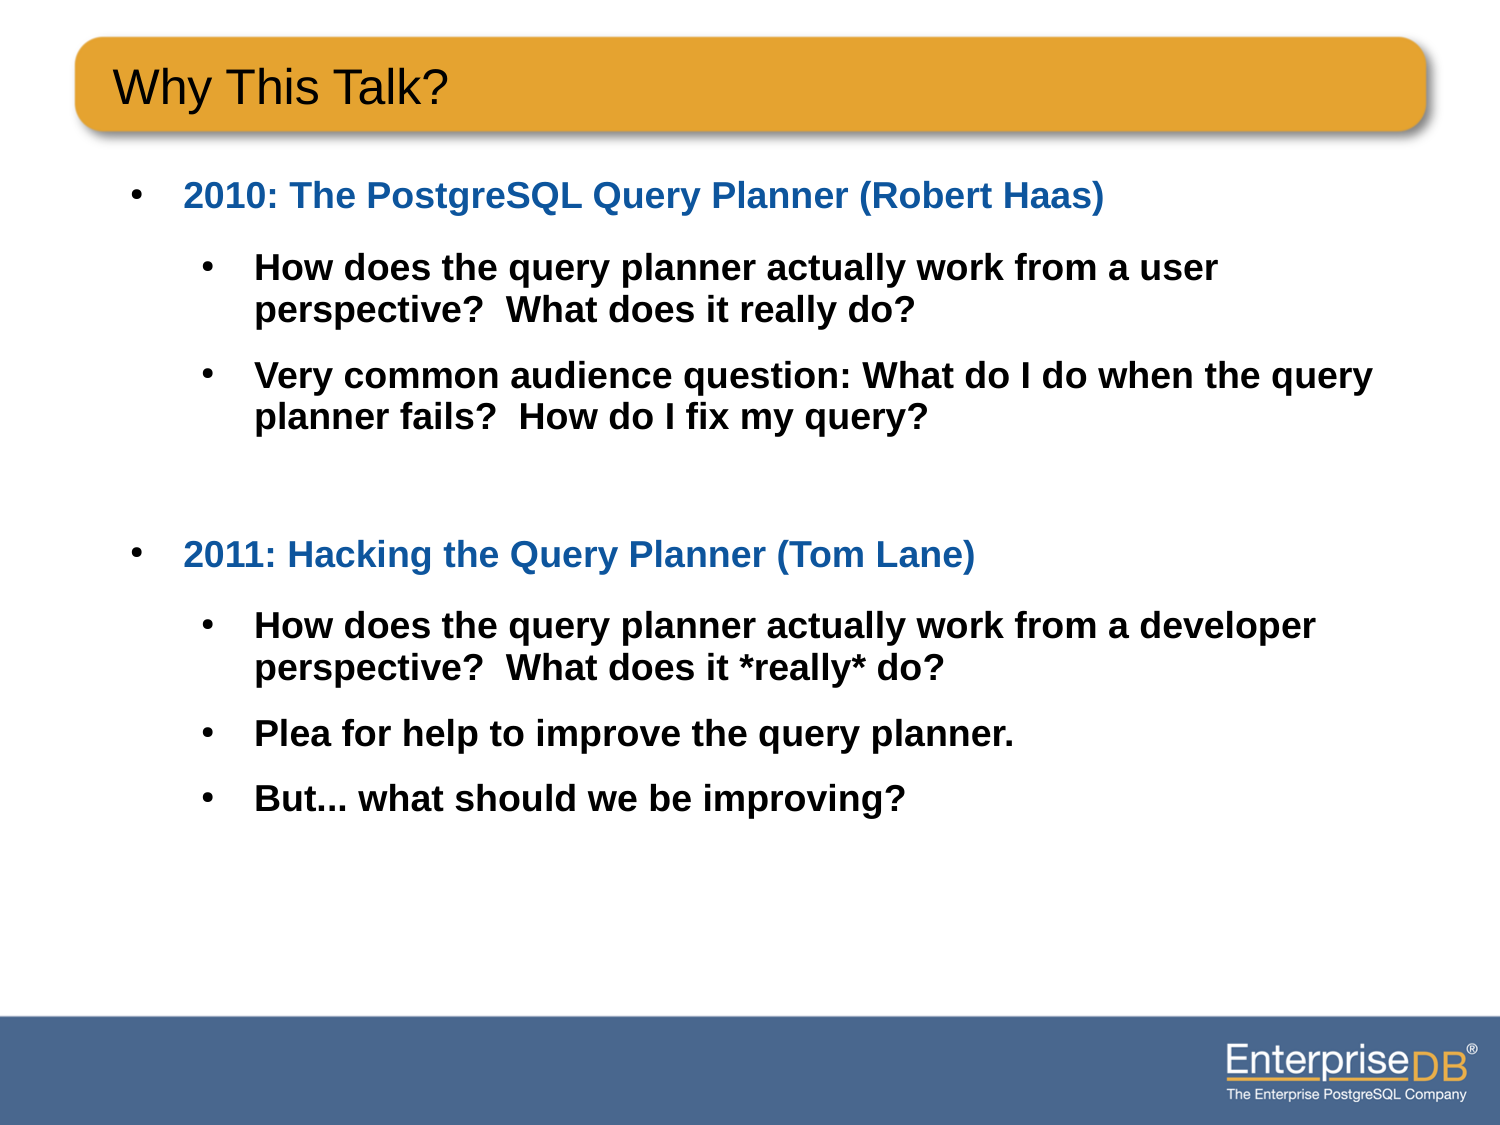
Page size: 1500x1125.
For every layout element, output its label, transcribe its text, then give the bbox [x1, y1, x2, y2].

picture [0, 0, 1500, 1125]
title Why This Talk? [112, 37, 1388, 138]
list 2010: The PostgreSQL Query Planner (Robert Haas) How does the query planner actually work from a user perspective? What does it really do? Very common audience question: What do I do when the query planner fails? How do I fix my query? 2011: Hacking the Query Planner (Tom Lane) How does the query planner actually work from a developer perspective? What does it *really* do? Plea for help to improve the query planner. But... what should we be improving? [112, 174, 1388, 948]
